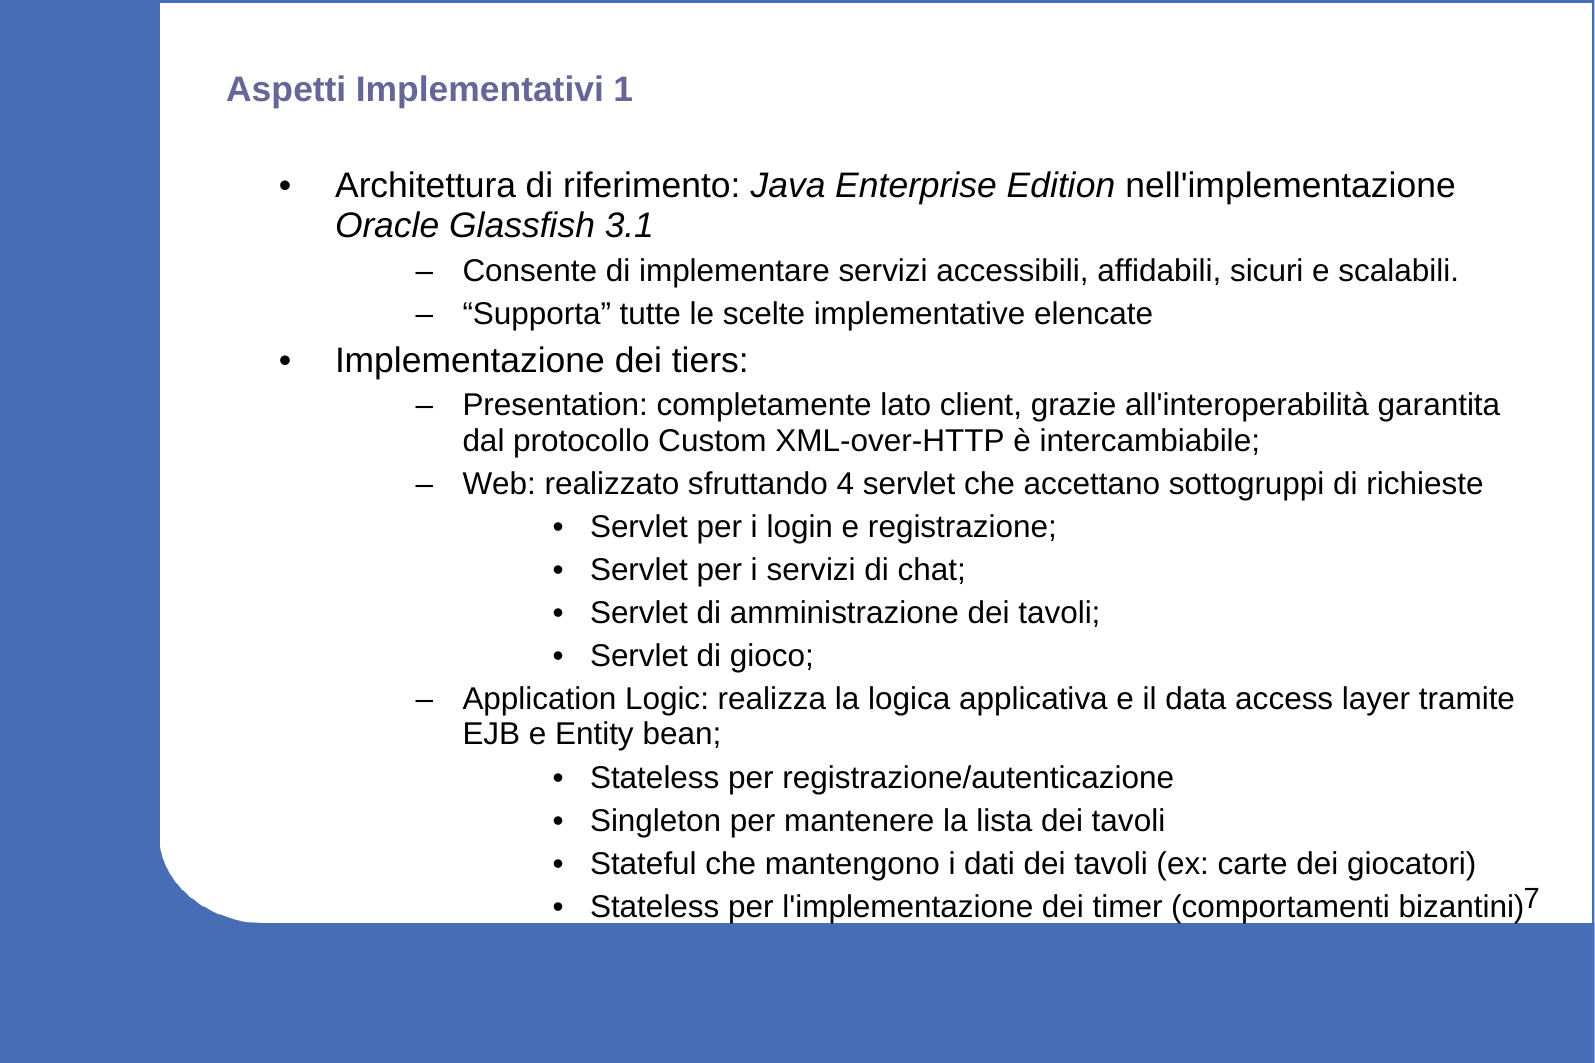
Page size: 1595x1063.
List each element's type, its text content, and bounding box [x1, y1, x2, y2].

list Architettura di riferimento: Java Enterprise Edition nell'implementazione Oracle Glassfish 3.1 Consente di implementare servizi accessibili, affidabili, sicuri e scalabili. “Supporta” tutte le scelte implementative elencate Implementazione dei tiers: Presentation: completamente lato client, grazie all'interoperabilità garantita dal protocollo Custom XML-over-HTTP è intercambiabile; Web: realizzato sfruttando 4 servlet che accettano sottogruppi di richieste Servlet per i login e registrazione; Servlet per i servizi di chat; Servlet di amministrazione dei tavoli; Servlet di gioco; Application Logic: realizza la logica applicativa e il data access layer tramite EJB e Entity bean; Stateless per registrazione/autenticazione Singleton per mantenere la lista dei tavoli Stateful che mantengono i dati dei tavoli (ex: carte dei giocatori) Stateless per l'implementazione dei timer (comportamenti bizantini) [225, 165, 1539, 925]
picture [0, 0, 1595, 1063]
title Aspetti Implementativi 1 [226, 23, 1538, 155]
